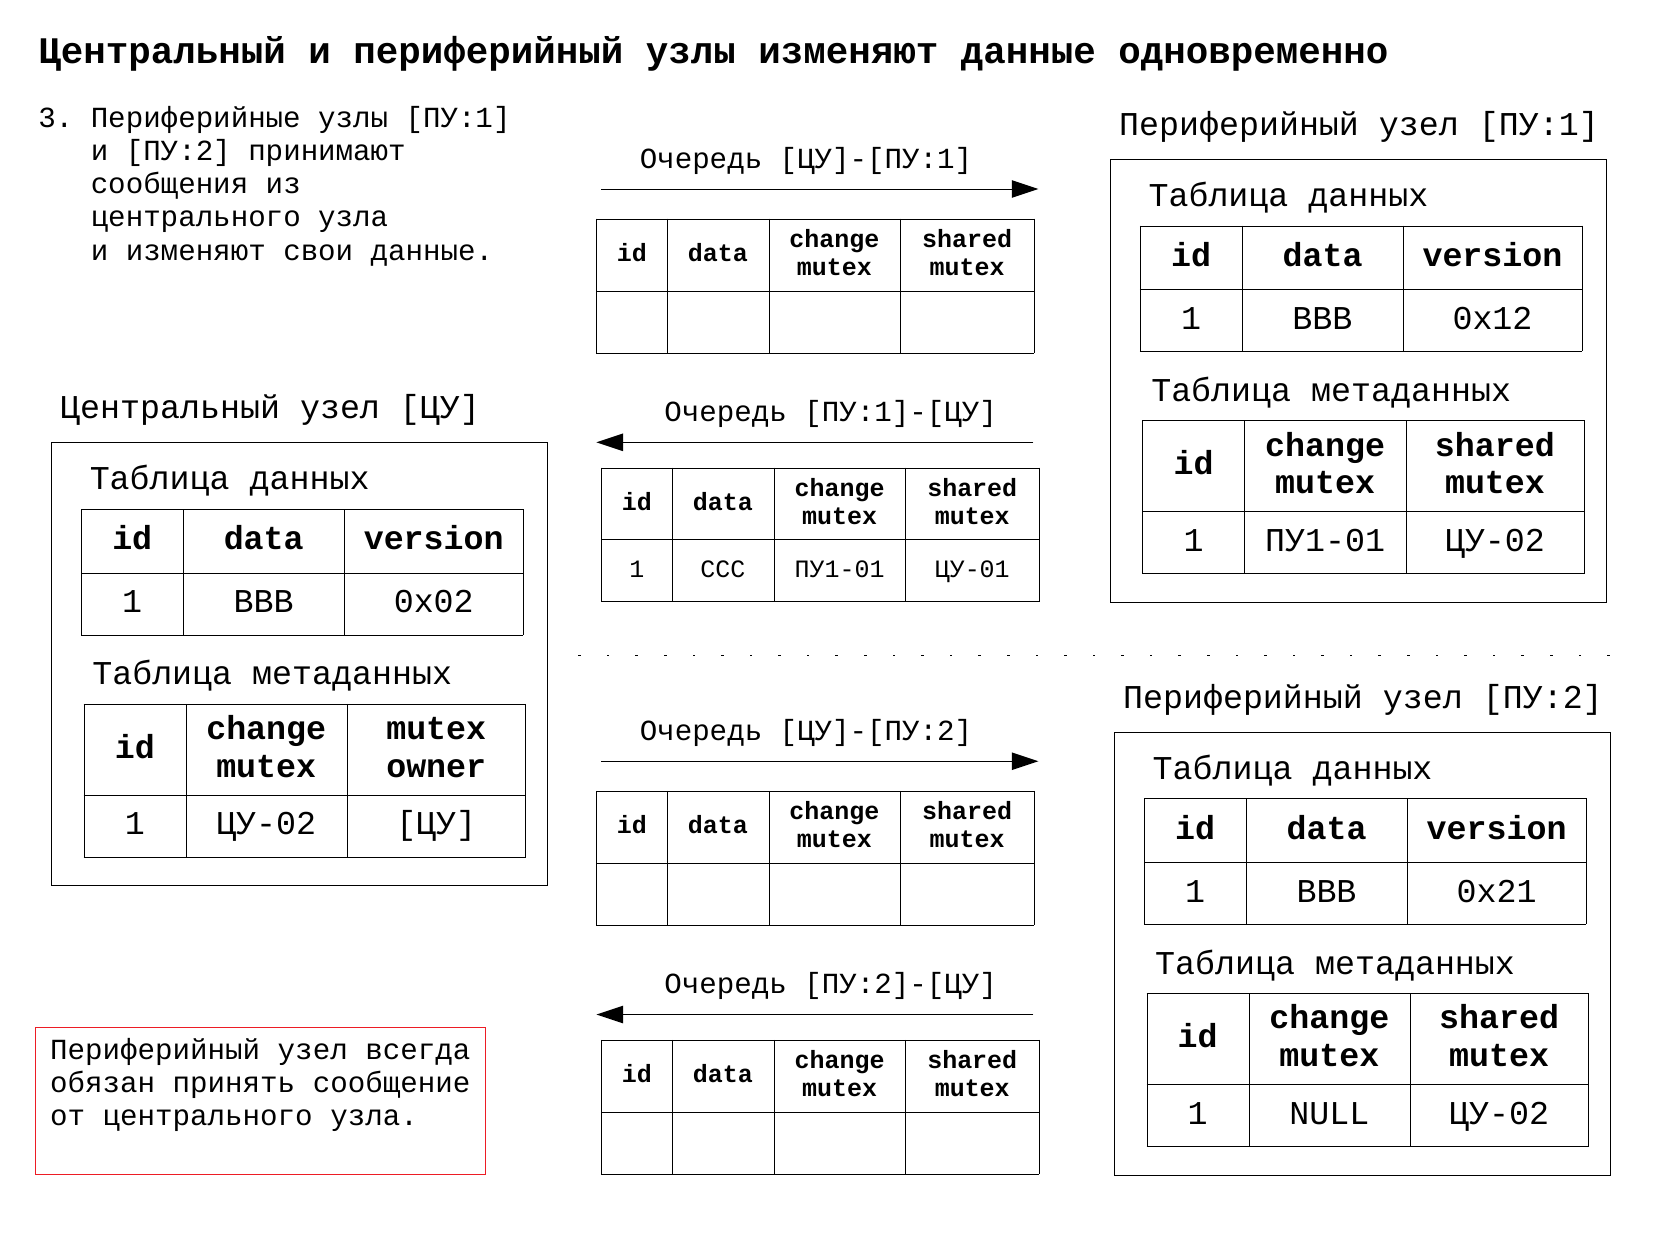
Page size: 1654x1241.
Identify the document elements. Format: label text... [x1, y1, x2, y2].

table_header change mutex [775, 1041, 905, 1112]
table_header id [602, 1041, 672, 1112]
table_header data [668, 792, 769, 863]
table_cell [901, 292, 1034, 353]
table_cell [668, 292, 769, 353]
table_header version [345, 510, 523, 573]
table_header shared mutex [906, 469, 1039, 539]
table_header change mutex [770, 792, 900, 863]
text_box Центральный и периферийный узлы изменяют данные одновременно [23, 25, 1404, 83]
table_header id [1148, 994, 1249, 1084]
table_header id [597, 220, 667, 291]
table_cell ЦУ-02 [1411, 1085, 1588, 1146]
text_box Центральный узел [ЦУ] [45, 383, 556, 437]
text_box Таблица данных [75, 454, 385, 508]
text_box Периферийный узел всегда обязан принять сообщение от центрального узла. [35, 1027, 486, 1175]
table_cell NULL [1250, 1085, 1410, 1146]
table_header mutex owner [348, 705, 525, 795]
table_cell 1 [82, 574, 183, 635]
text_box Таблица данных [1133, 171, 1444, 224]
table_header version [1404, 227, 1582, 289]
table_cell ЦУ-01 [906, 540, 1039, 601]
table_cell 1 [1141, 290, 1242, 351]
table_header data [668, 220, 769, 291]
table_cell [770, 864, 900, 925]
table_header data [1243, 227, 1403, 289]
text_box [1110, 159, 1607, 603]
table_header change mutex [770, 220, 900, 291]
text_box Очередь [ЦУ]-[ПУ:2] [624, 708, 992, 762]
table_cell [901, 864, 1034, 925]
table_cell [775, 1113, 905, 1174]
table_header shared mutex [1407, 421, 1584, 511]
table_header shared mutex [906, 1041, 1039, 1112]
table_header shared mutex [901, 220, 1034, 291]
table_cell 0x21 [1408, 863, 1586, 924]
table_header change mutex [1250, 994, 1410, 1084]
table_cell 1 [602, 540, 672, 601]
table_cell [770, 292, 900, 353]
table_cell [ЦУ] [348, 796, 525, 857]
table_header data [184, 510, 344, 573]
table_cell 1 [1148, 1085, 1249, 1146]
table_cell 0x12 [1404, 290, 1582, 351]
table_cell [602, 1113, 672, 1174]
table_cell [597, 864, 667, 925]
text_box Таблица метаданных [1136, 366, 1527, 419]
table_header id [1145, 799, 1246, 862]
table_cell BBB [1247, 863, 1407, 924]
text_box [1114, 732, 1611, 1176]
table_cell 0x02 [345, 574, 523, 635]
table_header id [602, 469, 672, 539]
table_cell BBB [1243, 290, 1403, 351]
text_box Периферийный узел [ПУ:1] [1104, 100, 1614, 153]
table_header id [597, 792, 667, 863]
text_box 3. Периферийные узлы [ПУ:1] и [ПУ:2] принимают сообщения из центрального узла и изменяют свои данные. [23, 96, 526, 277]
table_cell 1 [1145, 863, 1246, 924]
text_box [51, 442, 548, 886]
table_cell ПУ1-01 [1245, 512, 1406, 573]
table_cell 1 [1143, 512, 1244, 573]
table_header change mutex [187, 705, 347, 795]
table_cell ПУ1-01 [775, 540, 905, 601]
table_cell 1 [85, 796, 186, 857]
table_header id [85, 705, 186, 795]
table_header data [673, 1041, 774, 1112]
text_box Очередь [ЦУ]-[ПУ:1] [624, 136, 992, 189]
text_box Очередь [ПУ:1]-[ЦУ] [649, 389, 1016, 442]
text_box Таблица данных [1137, 744, 1448, 797]
table_header shared mutex [901, 792, 1034, 863]
table_cell [668, 864, 769, 925]
table_header version [1408, 799, 1586, 862]
text_box Таблица метаданных [77, 649, 468, 703]
table_header shared mutex [1411, 994, 1588, 1084]
text_box Таблица метаданных [1140, 938, 1531, 992]
table_cell ЦУ-02 [1407, 512, 1584, 573]
text_box Периферийный узел [ПУ:2] [1108, 673, 1619, 726]
table_cell [906, 1113, 1039, 1174]
table_header data [673, 469, 774, 539]
table_cell [673, 1113, 774, 1174]
table_cell CCC [673, 540, 774, 601]
table_header id [1143, 421, 1244, 511]
table_header data [1247, 799, 1407, 862]
table_header change mutex [1245, 421, 1406, 511]
text_box Очередь [ПУ:2]-[ЦУ] [649, 962, 1016, 1014]
table_header id [1141, 227, 1242, 289]
table_header change mutex [775, 469, 905, 539]
table_header id [82, 510, 183, 573]
table_cell ЦУ-02 [187, 796, 347, 857]
table_cell BBB [184, 574, 344, 635]
table_cell [597, 292, 667, 353]
